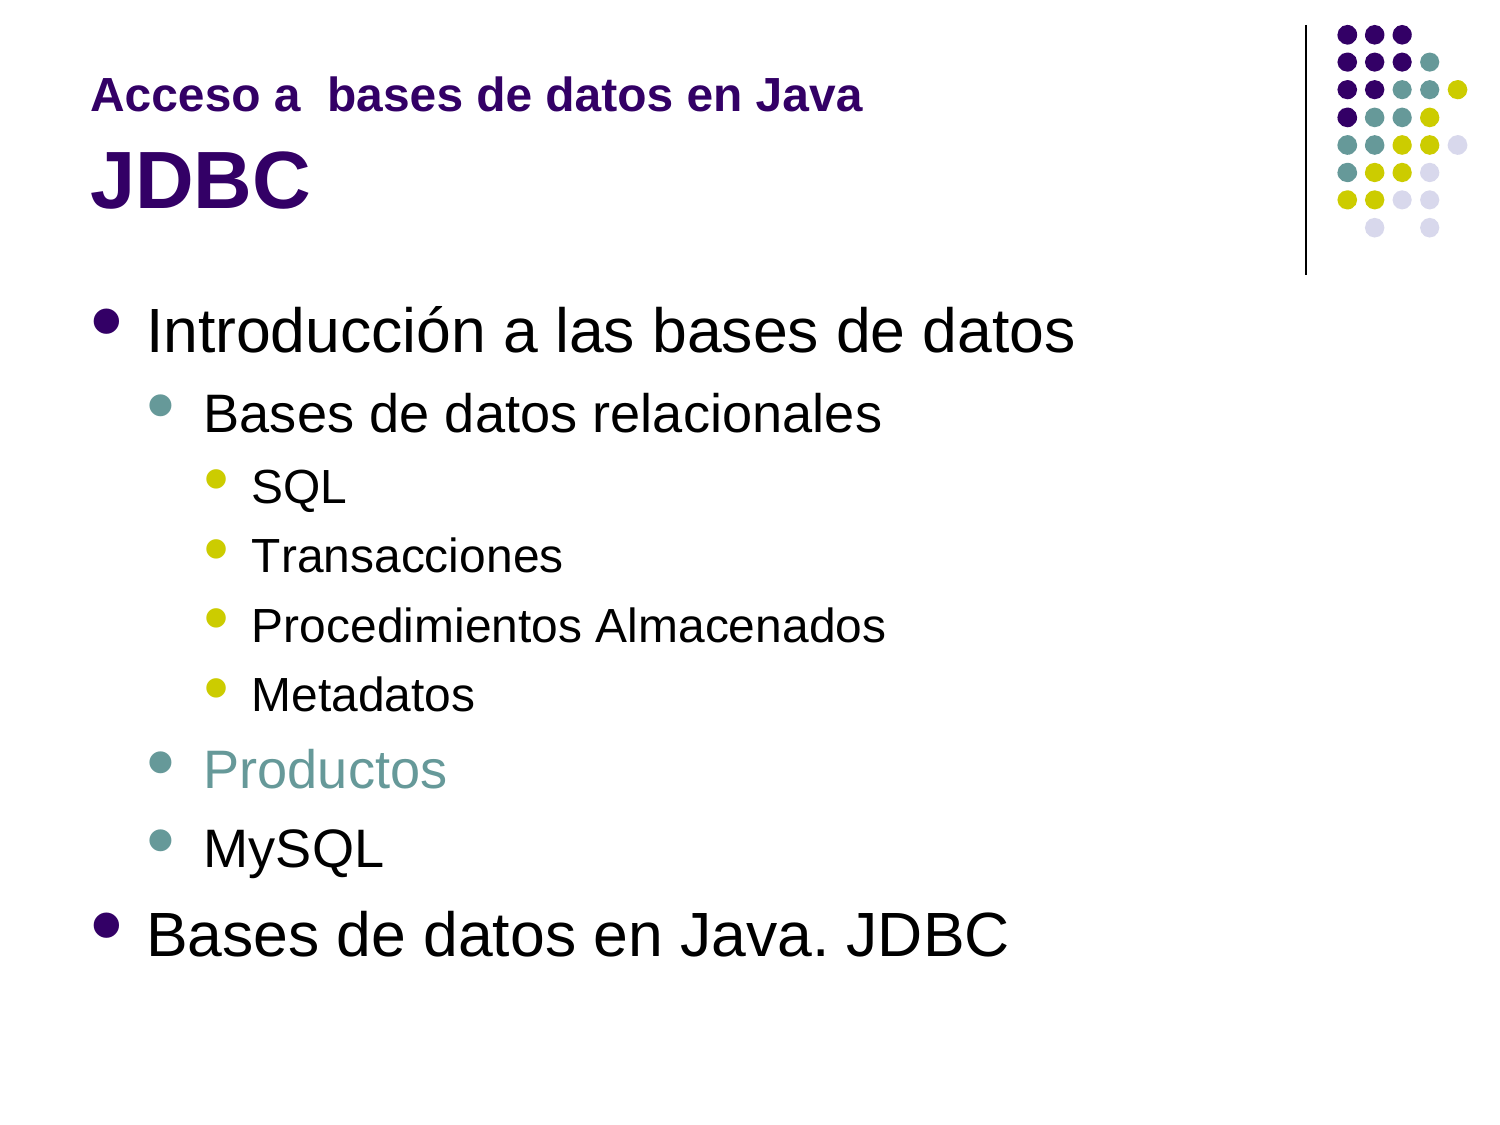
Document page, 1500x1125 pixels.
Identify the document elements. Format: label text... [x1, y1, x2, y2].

list Introducción a las bases de datos Bases de datos relacionales SQL Transacciones Procedimientos Almacenados Metadatos Productos MySQL Bases de datos en Java. JDBC [75, 282, 1426, 1006]
title Acceso a bases de datos en Java JDBC [74, 20, 1313, 233]
